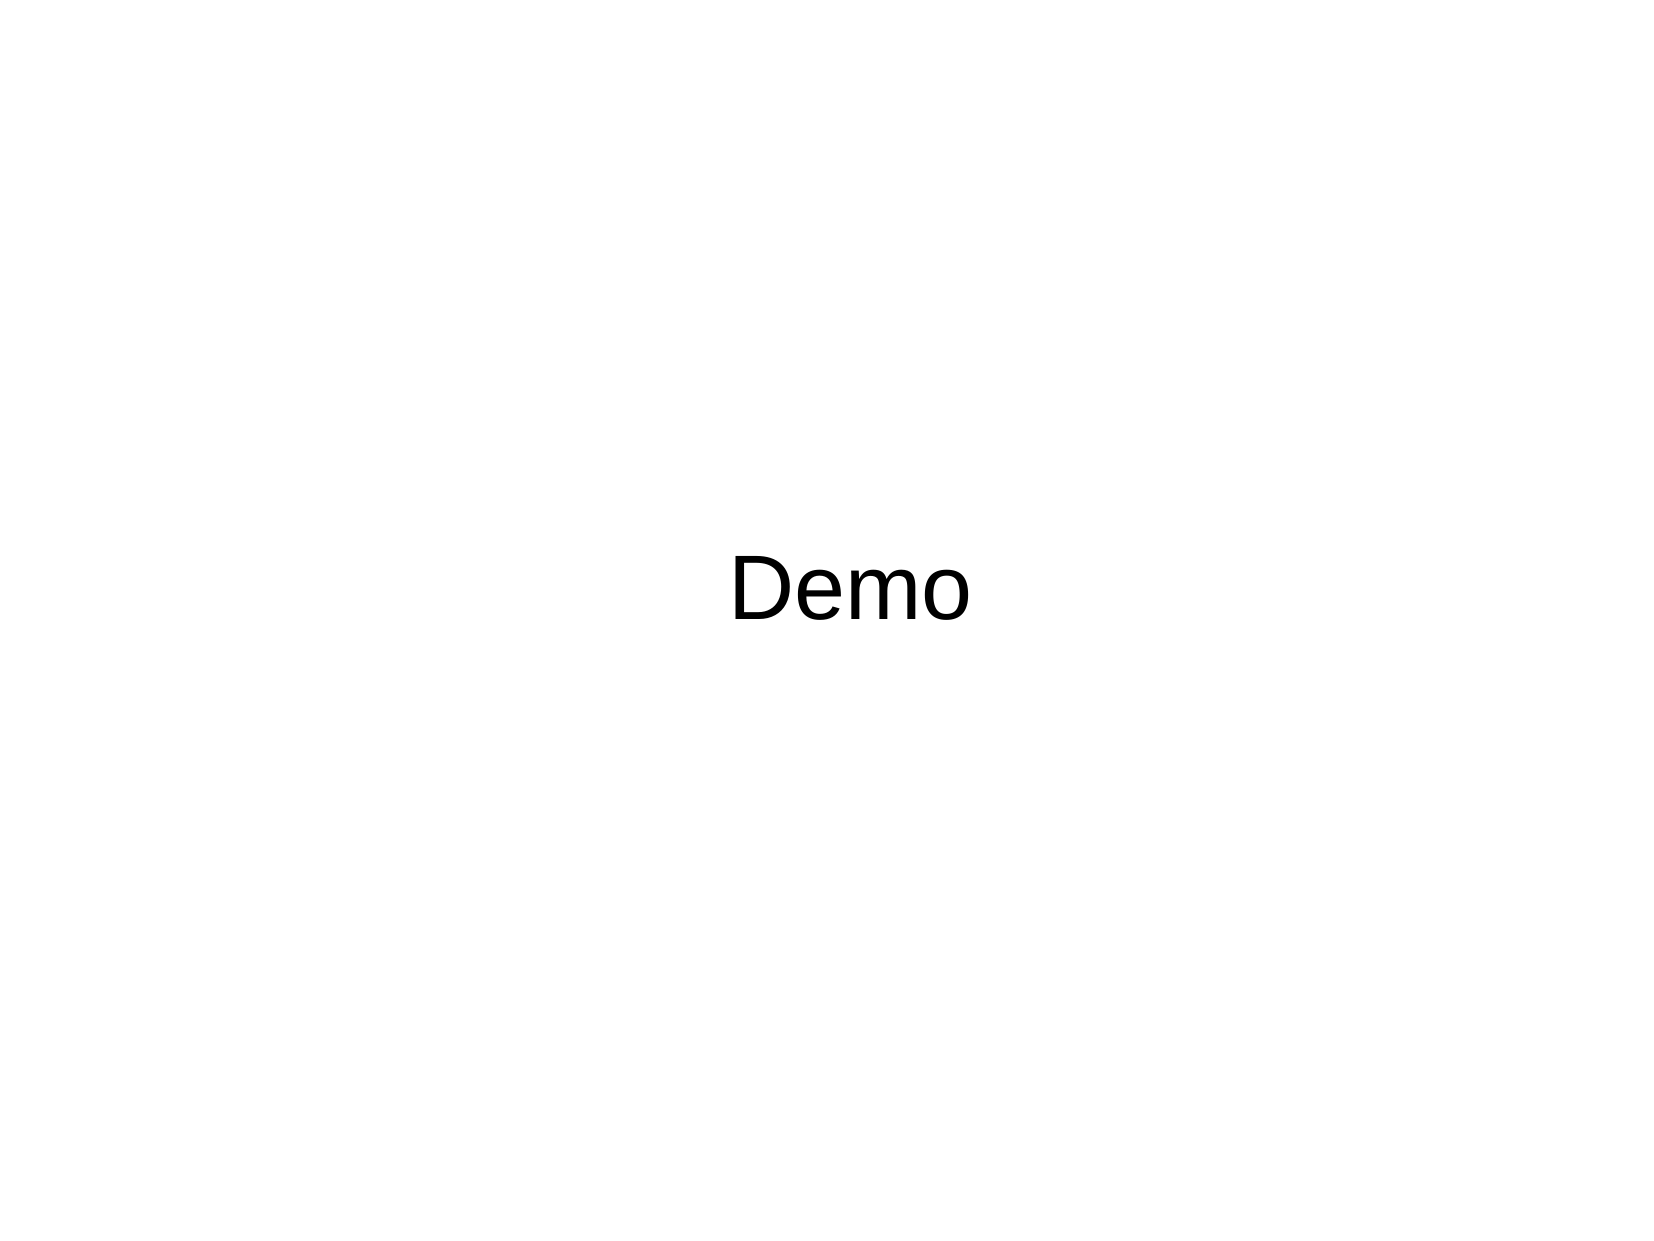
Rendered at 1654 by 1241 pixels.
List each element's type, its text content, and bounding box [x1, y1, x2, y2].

title Demo [106, 484, 1595, 692]
